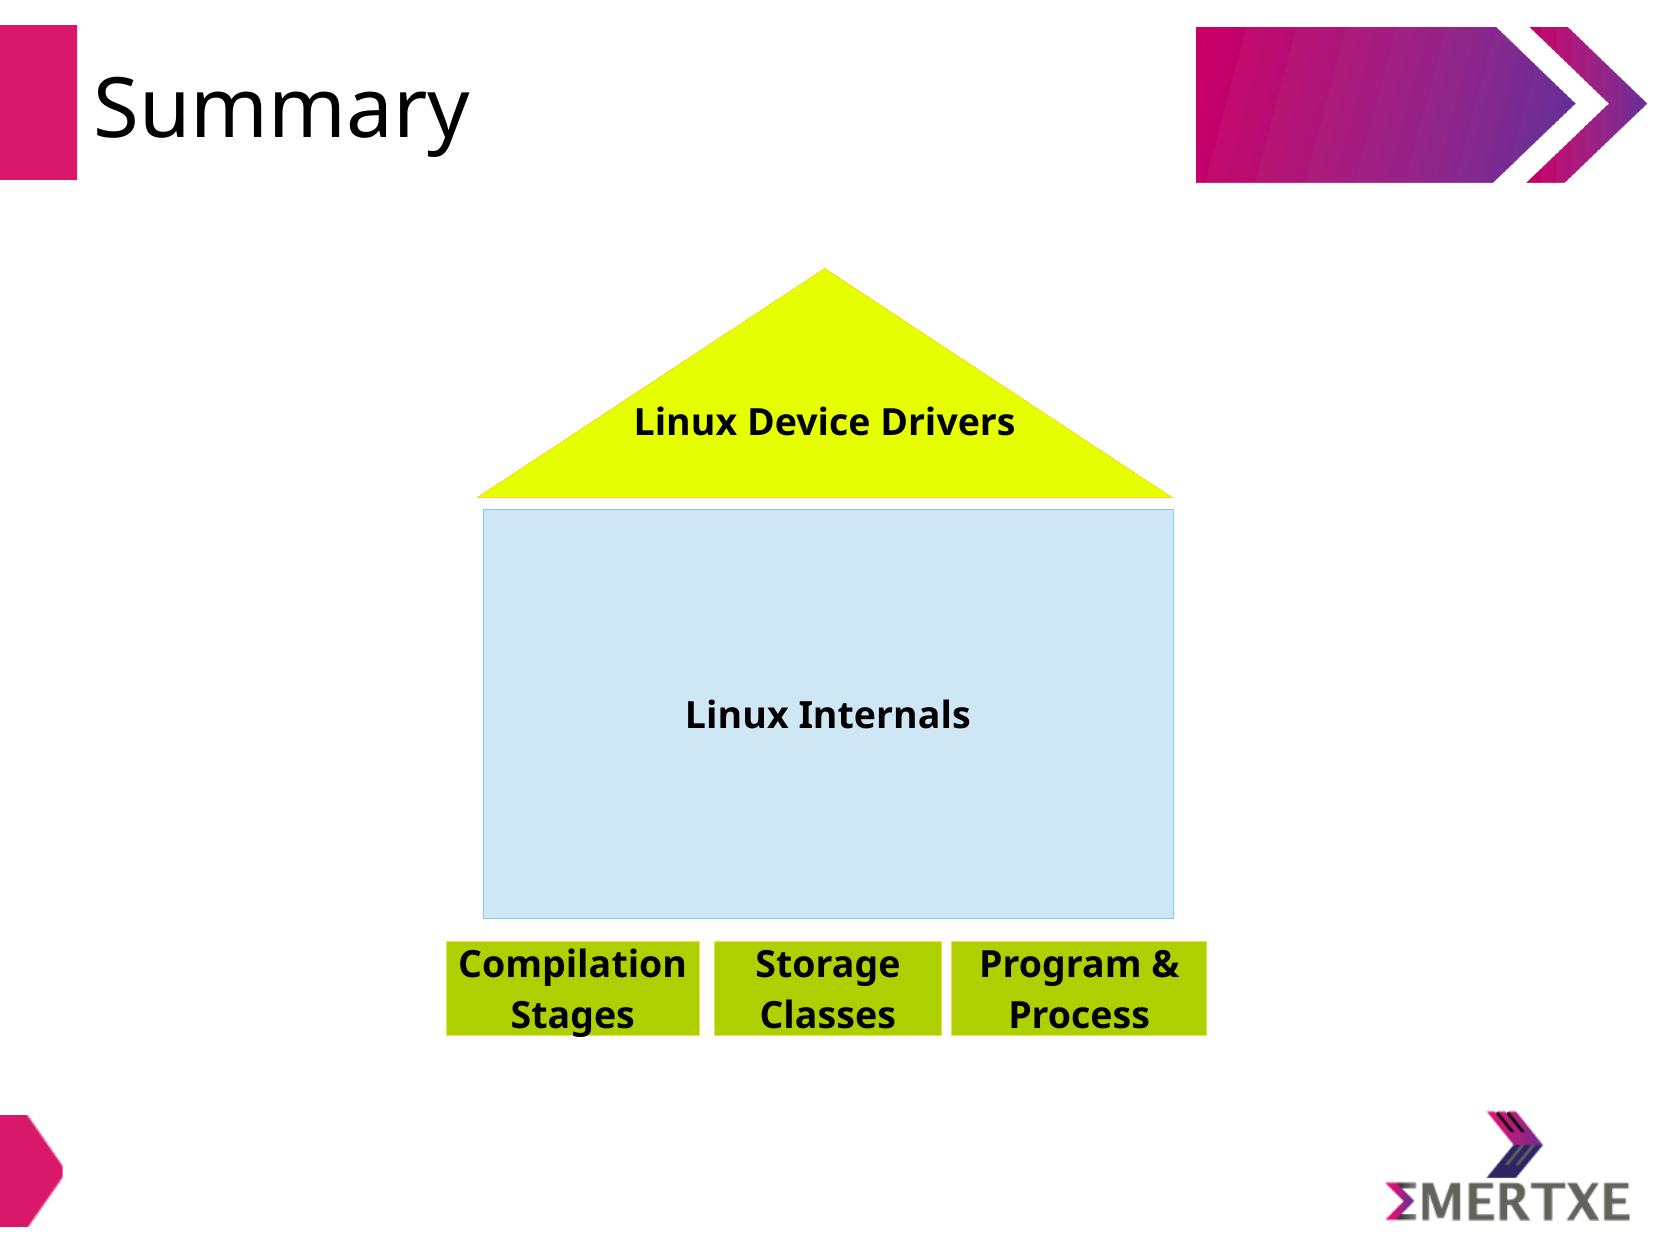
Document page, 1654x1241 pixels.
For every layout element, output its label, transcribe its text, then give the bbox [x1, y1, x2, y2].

picture [1385, 1107, 1631, 1221]
picture [1571, 27, 1647, 183]
text_box Linux Device Drivers [477, 268, 1173, 498]
text_box Storage Classes [714, 941, 942, 1036]
text_box Compilation Stages [446, 941, 700, 1036]
text_box Linux Internals [483, 509, 1174, 919]
text_box Program & Process [951, 941, 1207, 1036]
title Summary [93, 2, 1571, 210]
